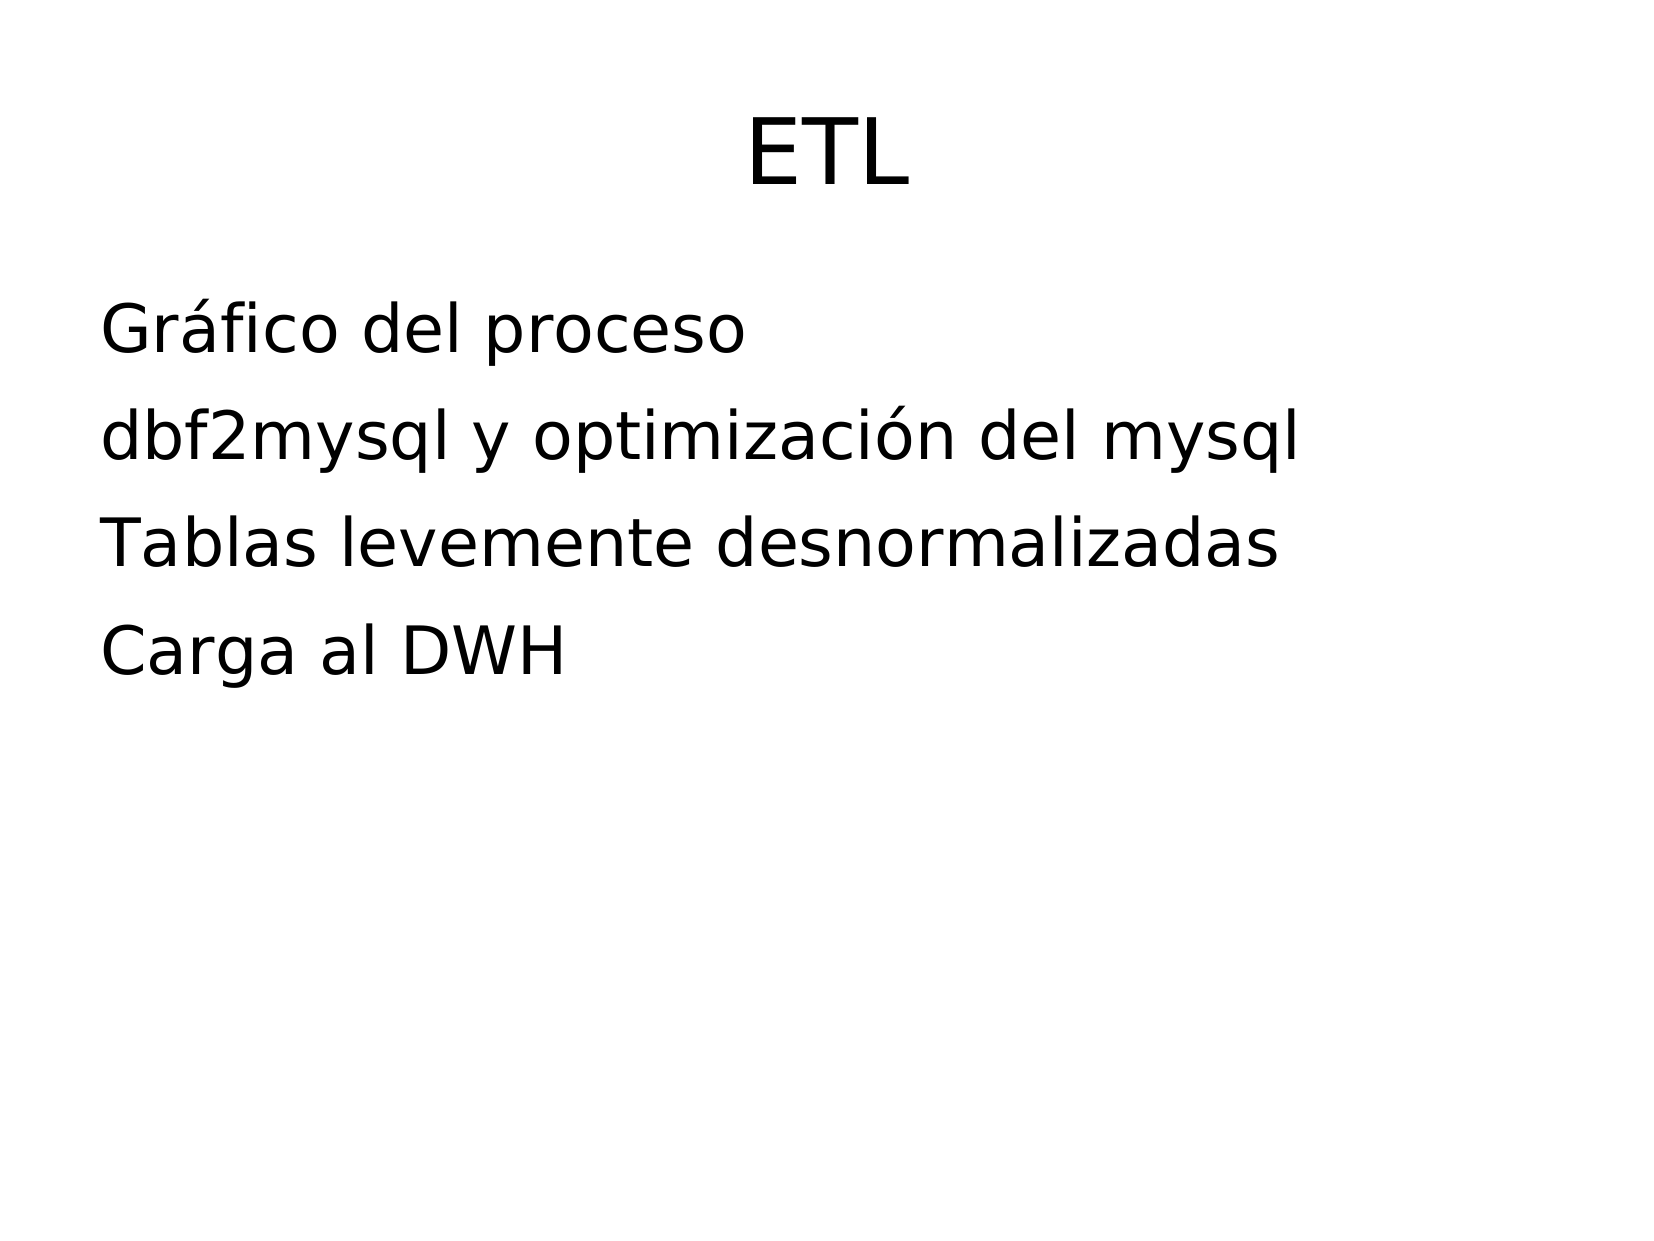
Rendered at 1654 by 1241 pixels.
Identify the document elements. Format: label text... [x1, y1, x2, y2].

title ETL [82, 56, 1571, 250]
list Gráfico del proceso dbf2mysql y optimización del mysql Tablas levemente desnormalizadas Carga al DWH [82, 290, 1571, 1094]
